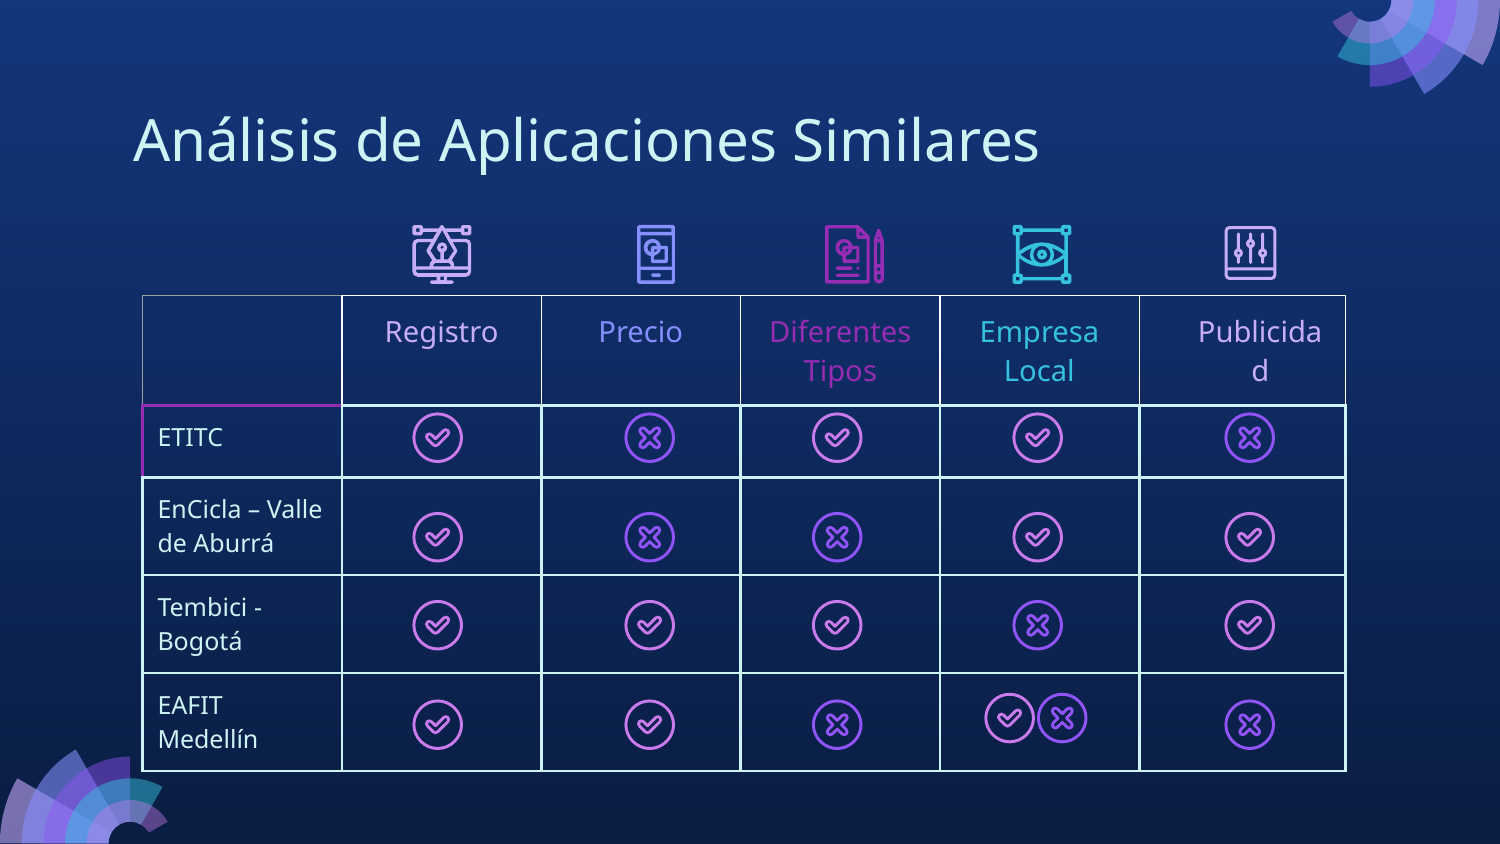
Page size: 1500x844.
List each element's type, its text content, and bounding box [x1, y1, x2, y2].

text_box [412, 599, 463, 651]
table_cell [742, 576, 939, 672]
text_box [412, 225, 472, 284]
table_cell [343, 407, 540, 476]
text_box [1224, 699, 1276, 751]
table_cell EnCicla – Valle de Aburrá [144, 479, 341, 574]
table_cell [742, 479, 939, 574]
table_cell Tembici - Bogotá [144, 576, 341, 672]
table_cell [742, 674, 939, 770]
text_box [825, 225, 870, 284]
text_box [873, 228, 885, 284]
table_cell [543, 576, 739, 672]
table_cell [543, 407, 739, 476]
text_box [412, 699, 463, 751]
table_header Empresa Local [941, 296, 1139, 404]
text_box [624, 599, 676, 651]
text_box [1012, 511, 1063, 563]
table_cell [343, 479, 540, 574]
text_box [1224, 226, 1277, 280]
text_box [811, 699, 863, 751]
table_cell [343, 576, 540, 672]
table_cell [543, 479, 739, 574]
text_box [1012, 599, 1063, 651]
text_box [1224, 511, 1276, 563]
table_cell [343, 674, 540, 770]
text_box [1012, 224, 1072, 284]
text_box [1224, 599, 1276, 651]
table_cell [941, 479, 1138, 574]
text_box [624, 412, 676, 463]
table_header Diferentes Tipos [741, 296, 939, 404]
table_cell [1141, 479, 1344, 574]
text_box [412, 511, 463, 563]
table_cell [742, 407, 939, 476]
table_header [143, 296, 341, 404]
text_box [811, 412, 863, 463]
text_box [811, 511, 863, 563]
text_box [984, 692, 1035, 744]
title Análisis de Aplicaciones Similares [118, 88, 1382, 183]
table_cell [1141, 674, 1344, 770]
text_box [412, 412, 463, 463]
text_box [1012, 412, 1063, 463]
table_cell [543, 674, 739, 770]
text_box [637, 224, 675, 284]
table_header Precio [542, 296, 740, 404]
table_cell ETITC [144, 407, 341, 476]
table_cell EAFIT Medellín [144, 674, 341, 770]
table_header Registro [343, 296, 541, 404]
text_box [1224, 412, 1276, 463]
text_box [624, 699, 676, 751]
table_cell [941, 674, 1138, 770]
text_box [1036, 692, 1088, 744]
text_box [624, 511, 676, 563]
table_cell [1141, 407, 1344, 476]
text_box [811, 599, 863, 651]
table_header Publicidad [1140, 296, 1345, 404]
table_cell [1141, 576, 1344, 672]
table_cell [941, 407, 1138, 476]
table_cell [941, 576, 1138, 672]
